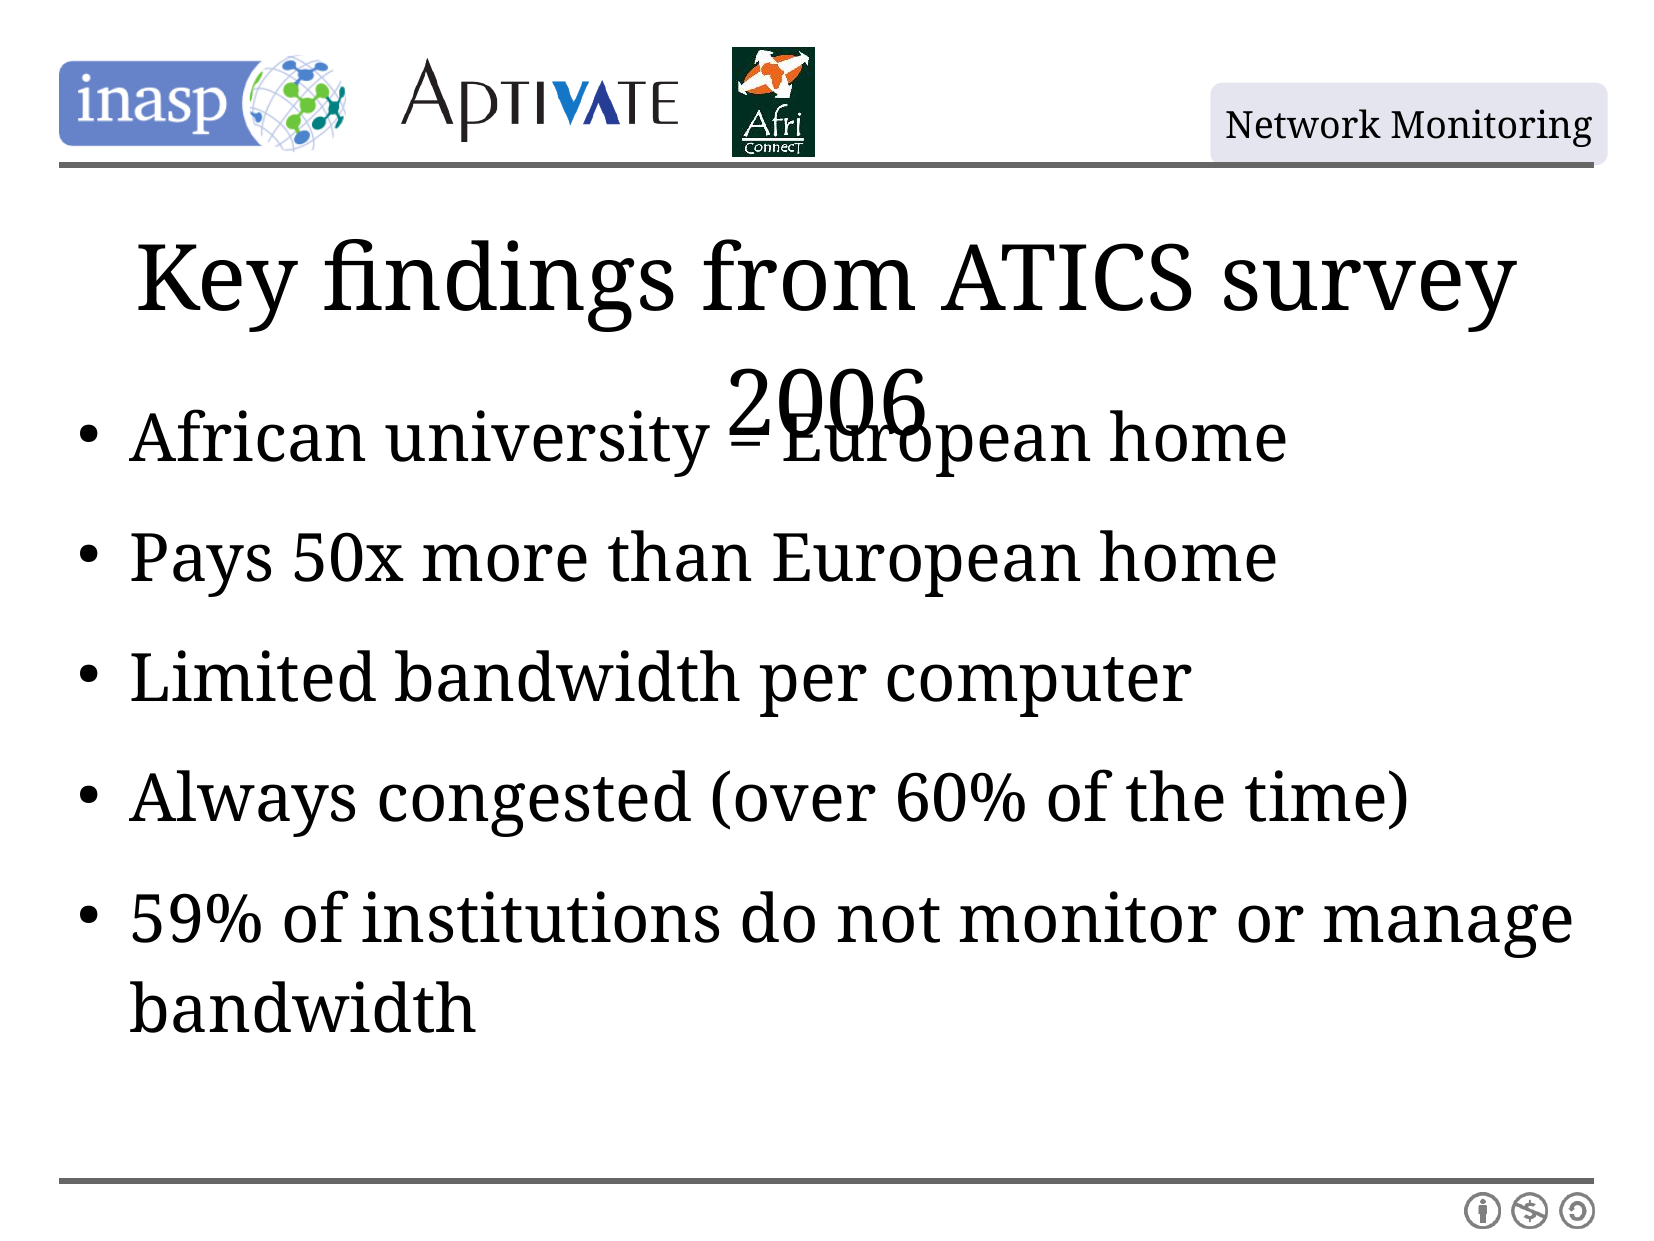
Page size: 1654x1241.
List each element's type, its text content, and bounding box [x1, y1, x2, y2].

list African university = European home Pays 50x more than European home Limited bandwidth per computer Always congested (over 60% of the time) 59% of institutions do not monitor or manage bandwidth [59, 389, 1595, 1109]
picture [732, 47, 815, 157]
picture [1559, 1192, 1595, 1229]
picture [59, 47, 355, 160]
picture [1511, 1192, 1548, 1229]
title Key findings from ATICS survey 2006 [59, 212, 1595, 343]
picture [401, 58, 678, 142]
picture [1464, 1192, 1501, 1229]
